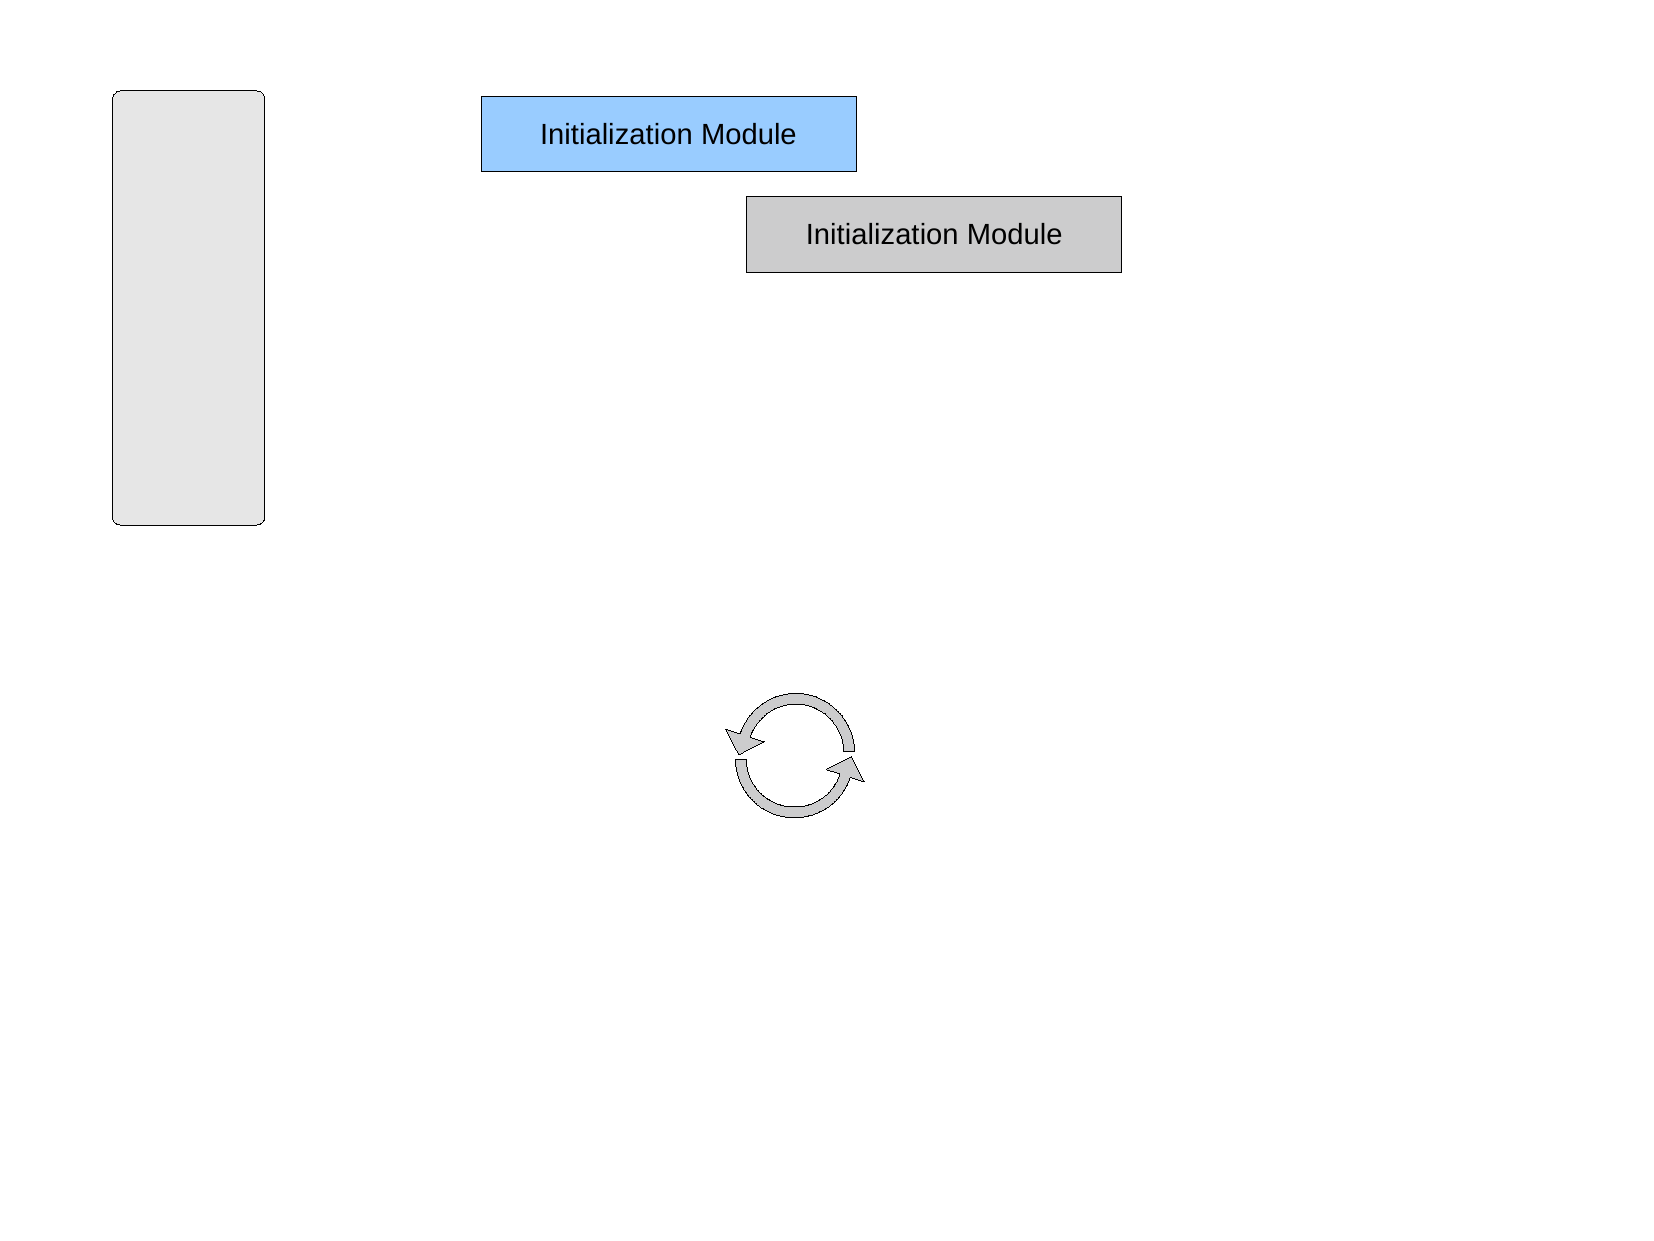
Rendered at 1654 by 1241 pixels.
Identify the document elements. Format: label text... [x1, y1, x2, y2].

text_box [112, 90, 265, 526]
text_box Initialization Module [481, 96, 857, 172]
text_box Initialization Module [746, 196, 1122, 273]
text_box [735, 756, 865, 818]
text_box [725, 693, 855, 755]
